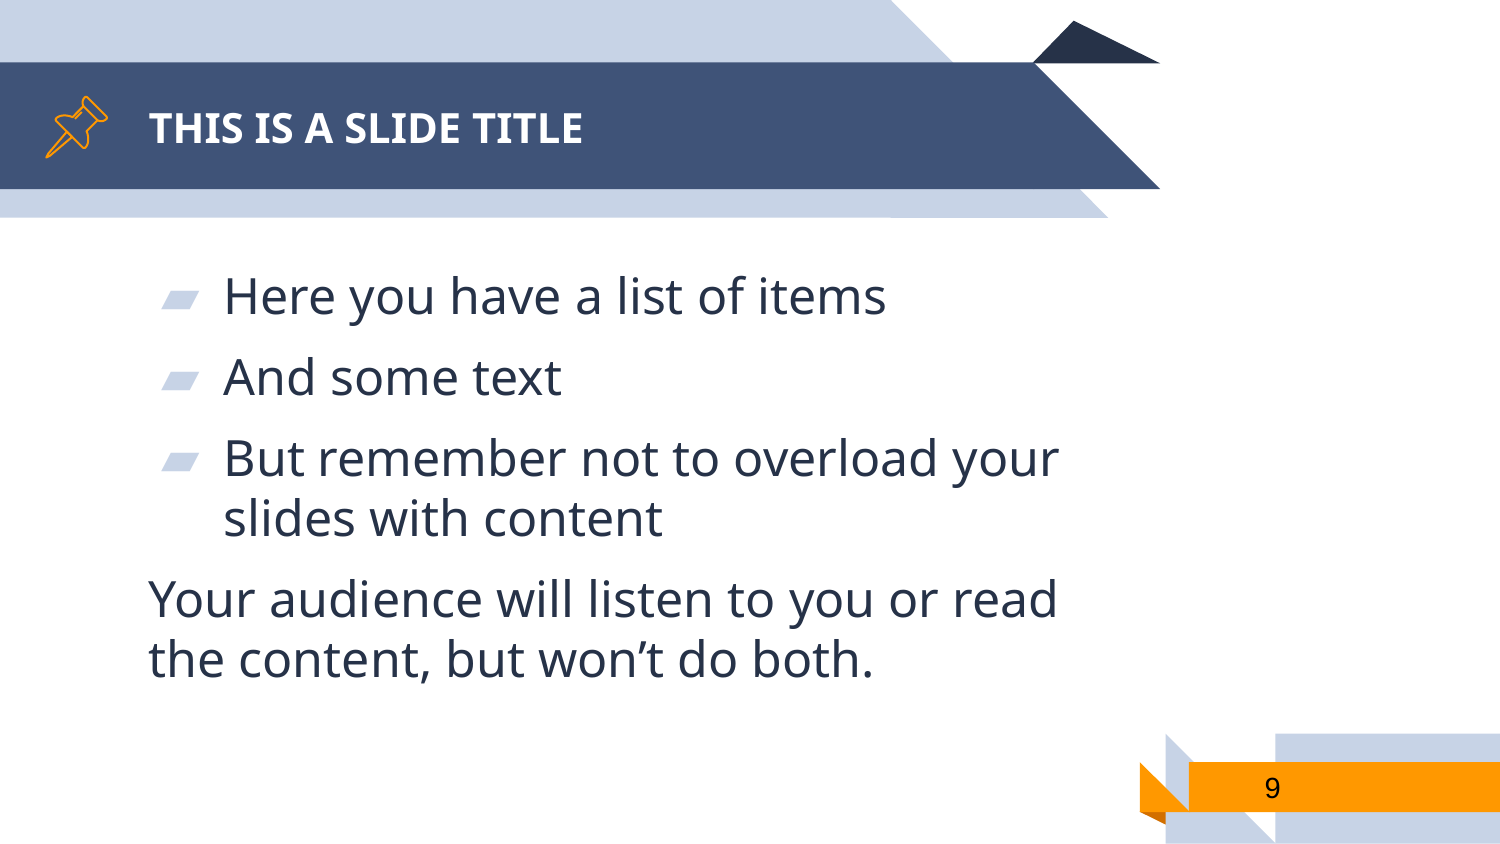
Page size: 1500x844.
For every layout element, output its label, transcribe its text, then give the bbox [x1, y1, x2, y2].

title THIS IS A SLIDE TITLE [133, 64, 1035, 190]
list Here you have a list of items And some text But remember not to overload your slides with content Your audience will listen to you or read the content, but won’t do both. [133, 217, 1140, 734]
slide_number <numer> [1249, 760, 1494, 813]
